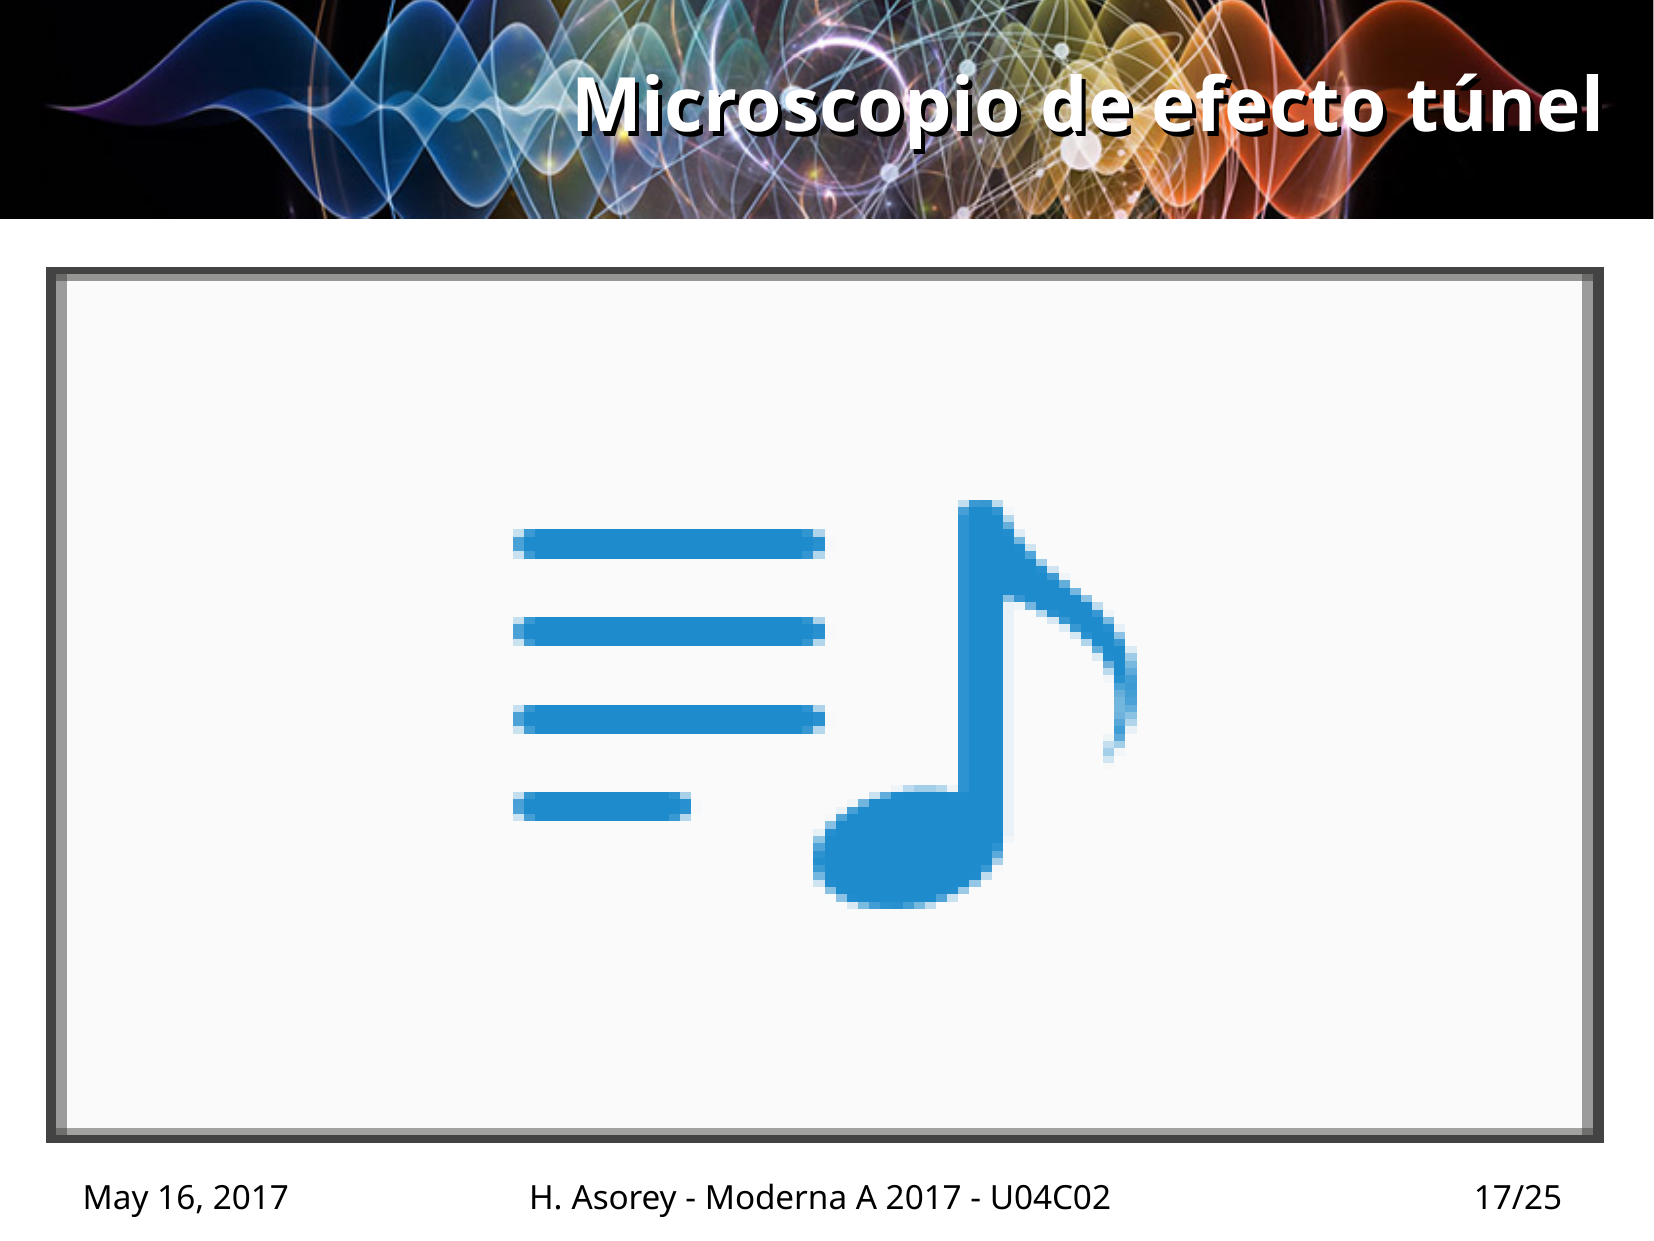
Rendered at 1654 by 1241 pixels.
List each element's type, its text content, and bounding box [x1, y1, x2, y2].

picture [0, 0, 1654, 219]
text_box [45, 266, 1606, 1144]
title Microscopio de efecto túnel [45, 15, 1606, 191]
